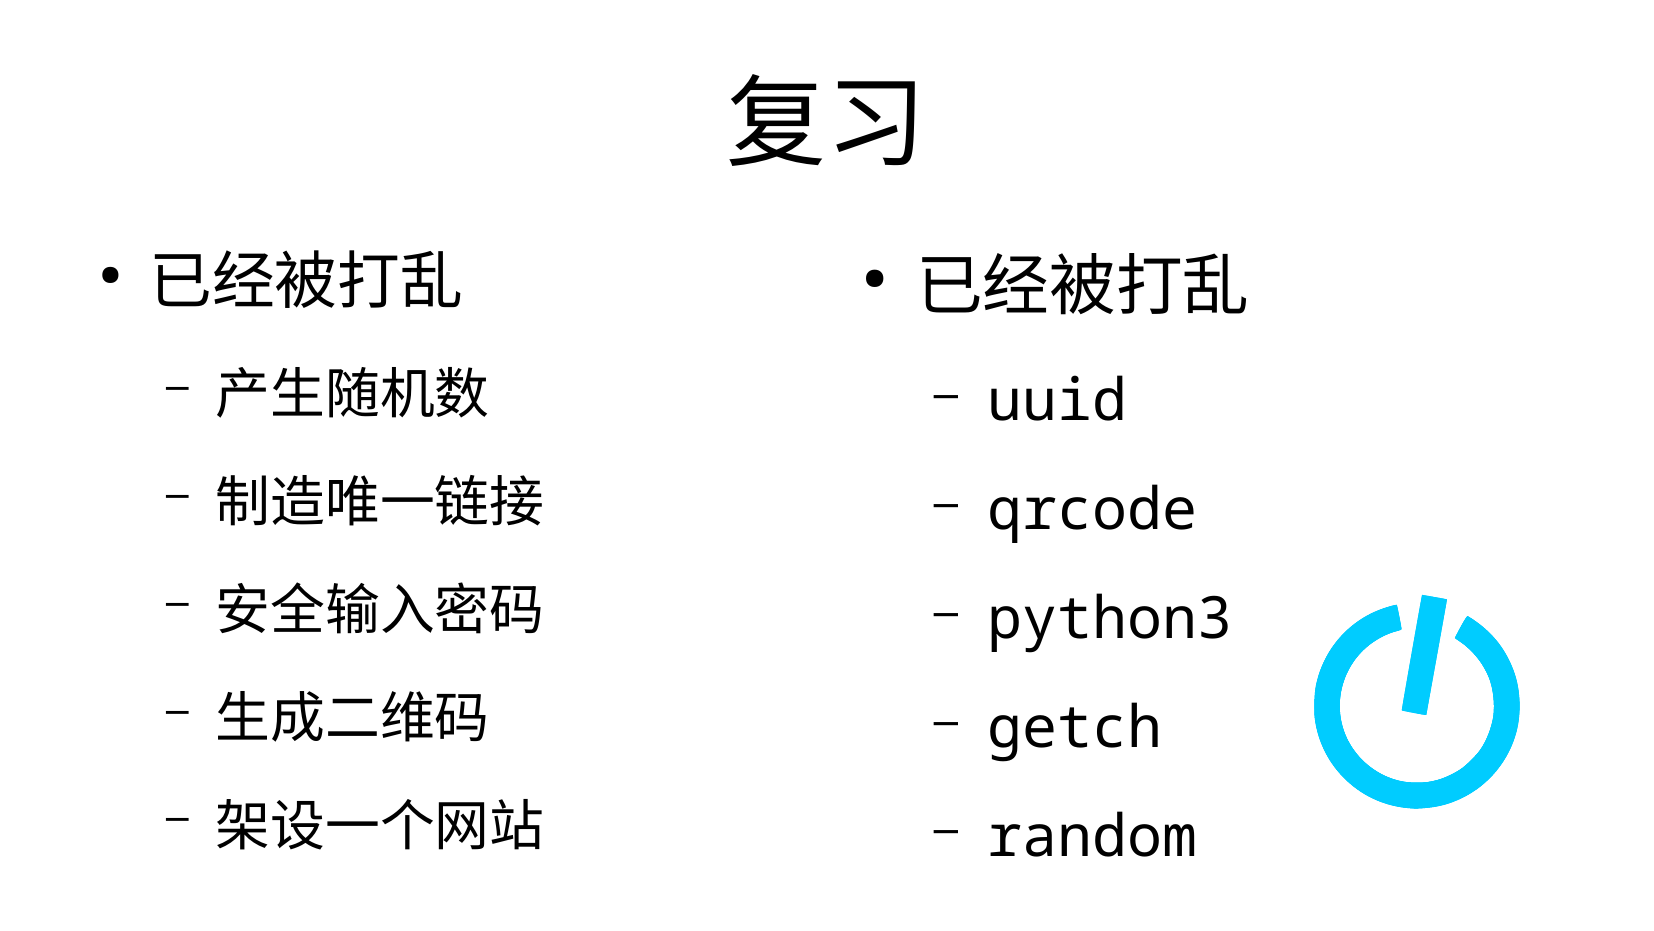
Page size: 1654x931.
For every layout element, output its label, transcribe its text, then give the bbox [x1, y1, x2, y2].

list 已经被打乱 uuid qrcode python3 getch random [845, 217, 1572, 886]
list 已经被打乱 产生随机数 制造唯一链接 安全输入密码 生成二维码 架设一个网站 [82, 217, 809, 863]
title 复习 [82, 37, 1571, 193]
